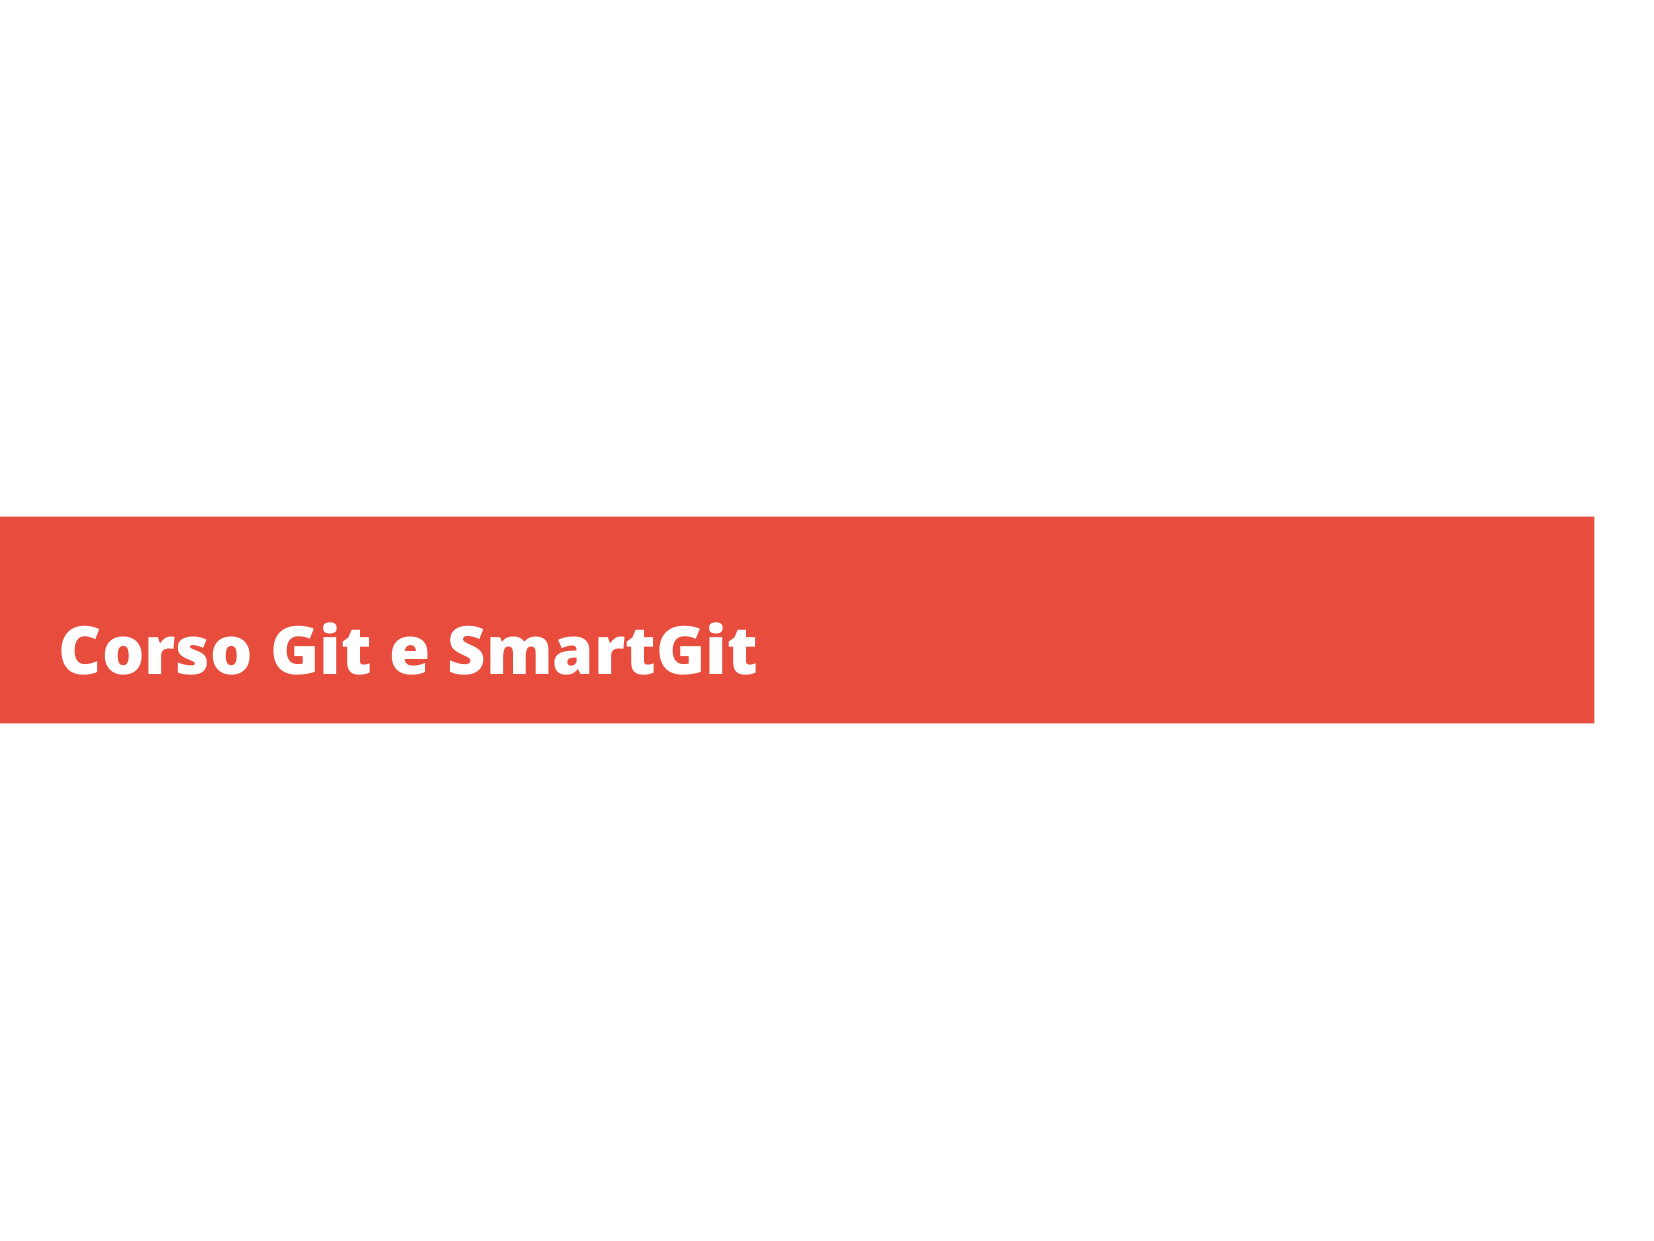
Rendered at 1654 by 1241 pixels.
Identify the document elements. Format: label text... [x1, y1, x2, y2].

title Corso Git e SmartGit [59, 546, 1595, 694]
